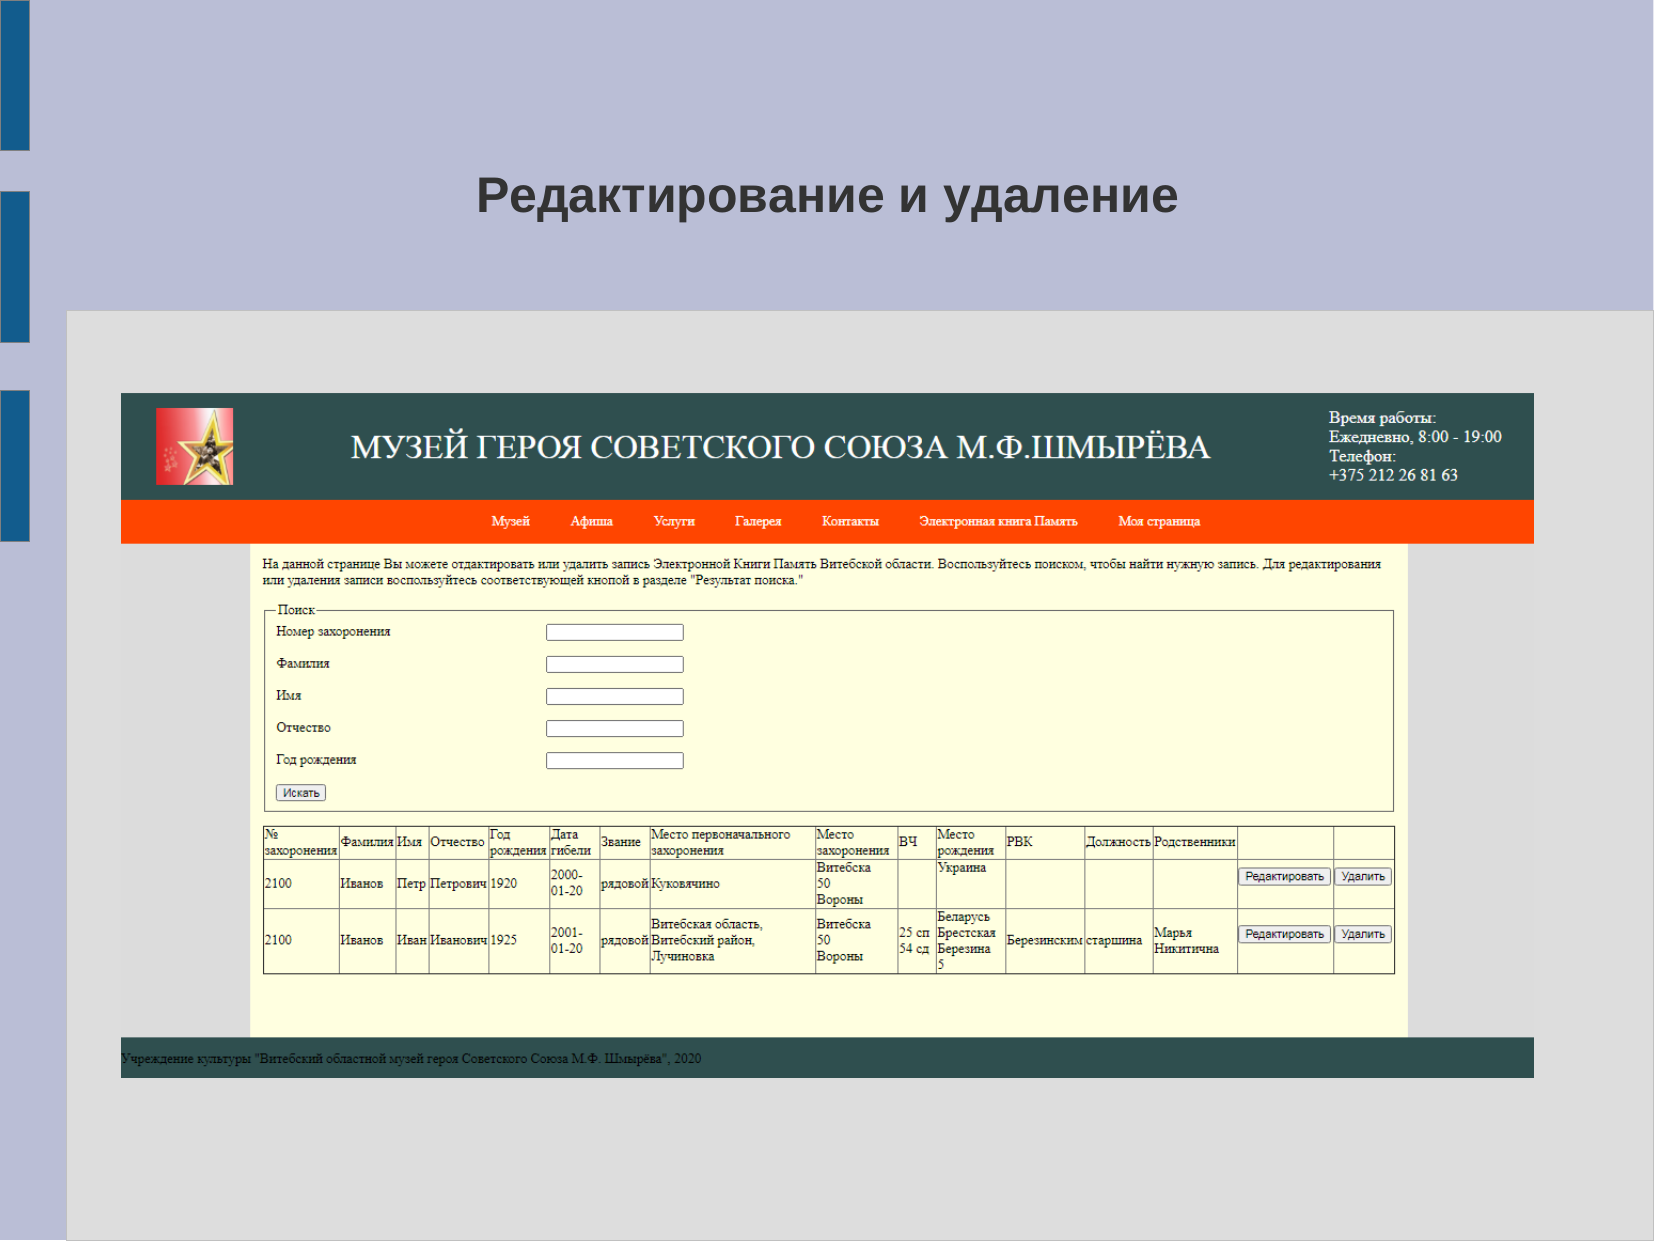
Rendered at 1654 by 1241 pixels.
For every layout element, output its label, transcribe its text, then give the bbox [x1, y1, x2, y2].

title Редактирование и удаление [121, 91, 1534, 299]
picture [121, 392, 1534, 1078]
